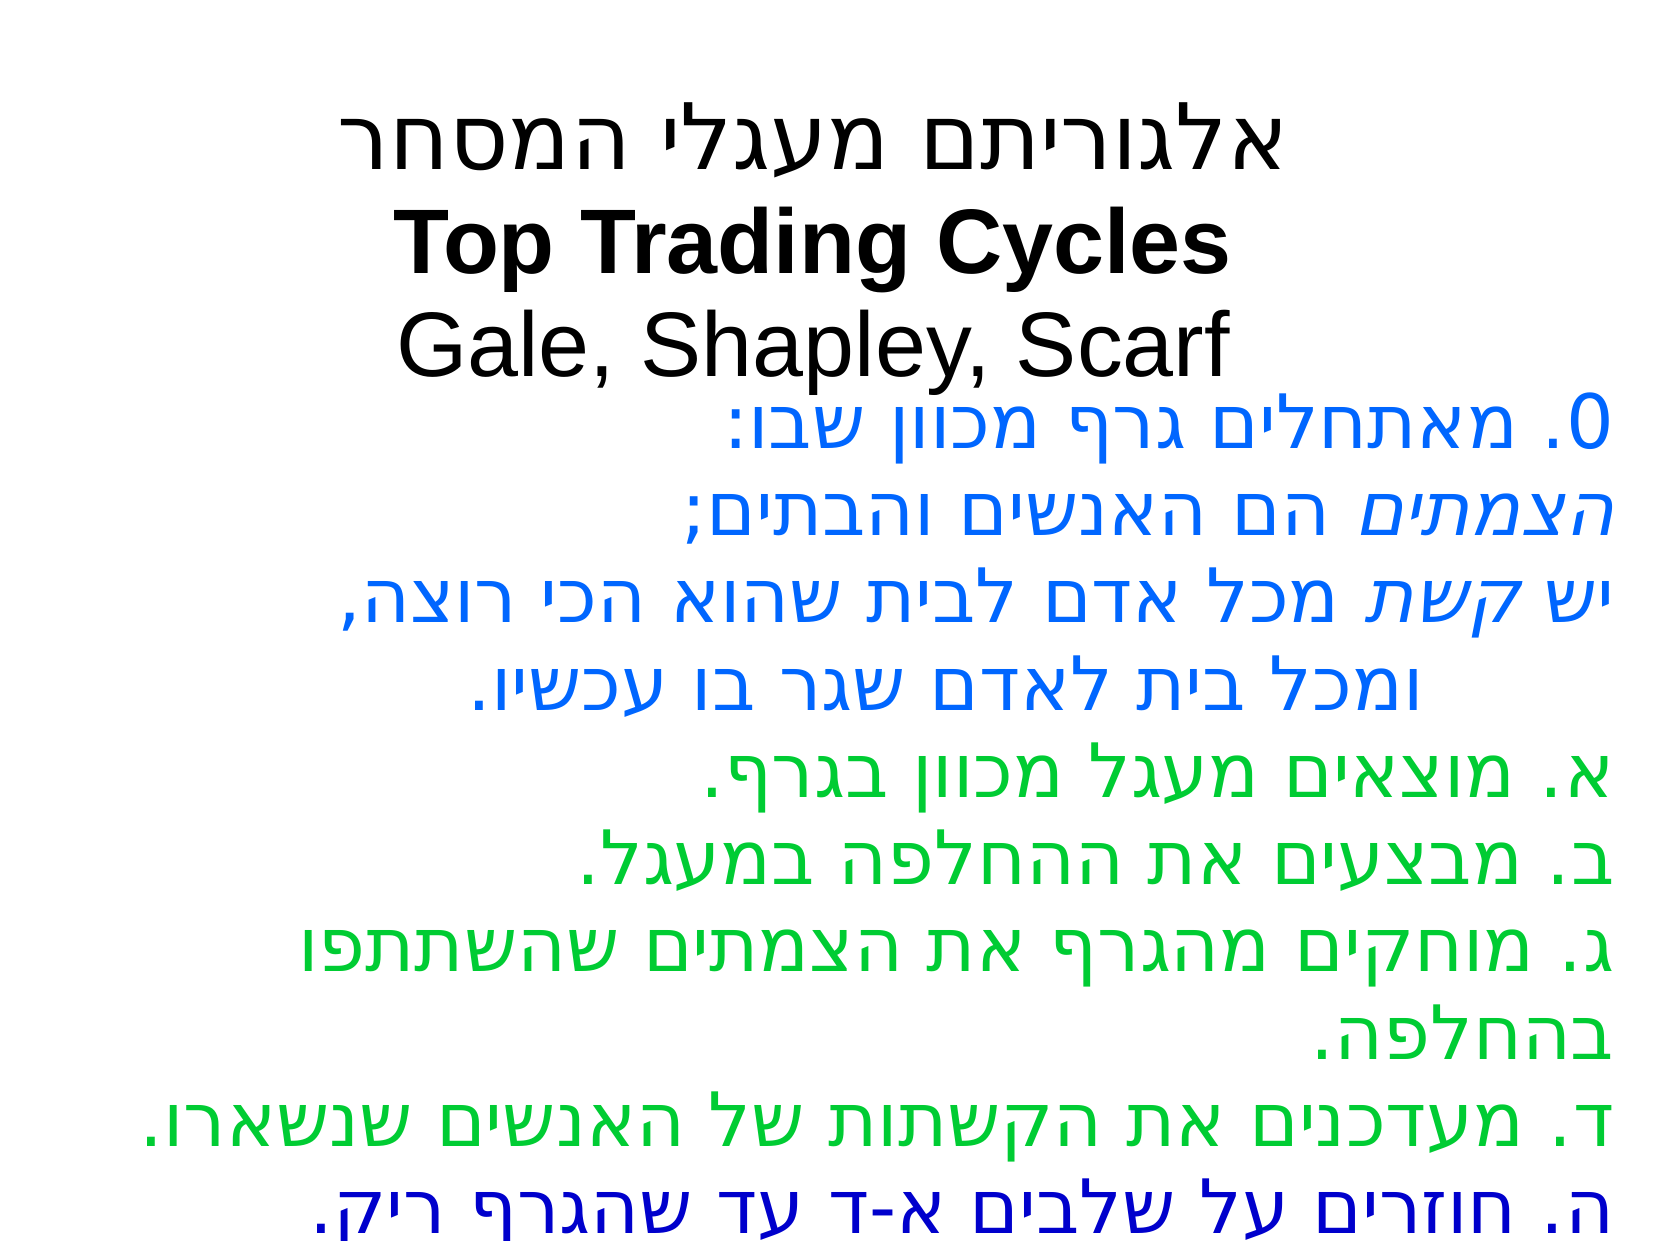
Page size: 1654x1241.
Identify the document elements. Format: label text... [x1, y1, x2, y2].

title 0. מאתחלים גרף מכוון שבו: הצמתים הם האנשים והבתים; יש קשת מכל אדם לבית שהוא הכי רוצה, ומכל בית לאדם שגר בו עכשיו. א. מוצאים מעגל מכוון בגרף. ב. מבצעים את ההחלפה במעגל. ג. מוחקים מהגרף את הצמתים שהשתתפו בהחלפה. ד. מעדכנים את הקשתות של האנשים שנשארו. ה. חוזרים על שלבים א-ד עד שהגרף ריק. [60, 390, 1615, 1241]
title אלגוריתם מעגלי המסחר Top Trading Cycles Gale, Shapley, Scarf [97, 60, 1531, 390]
